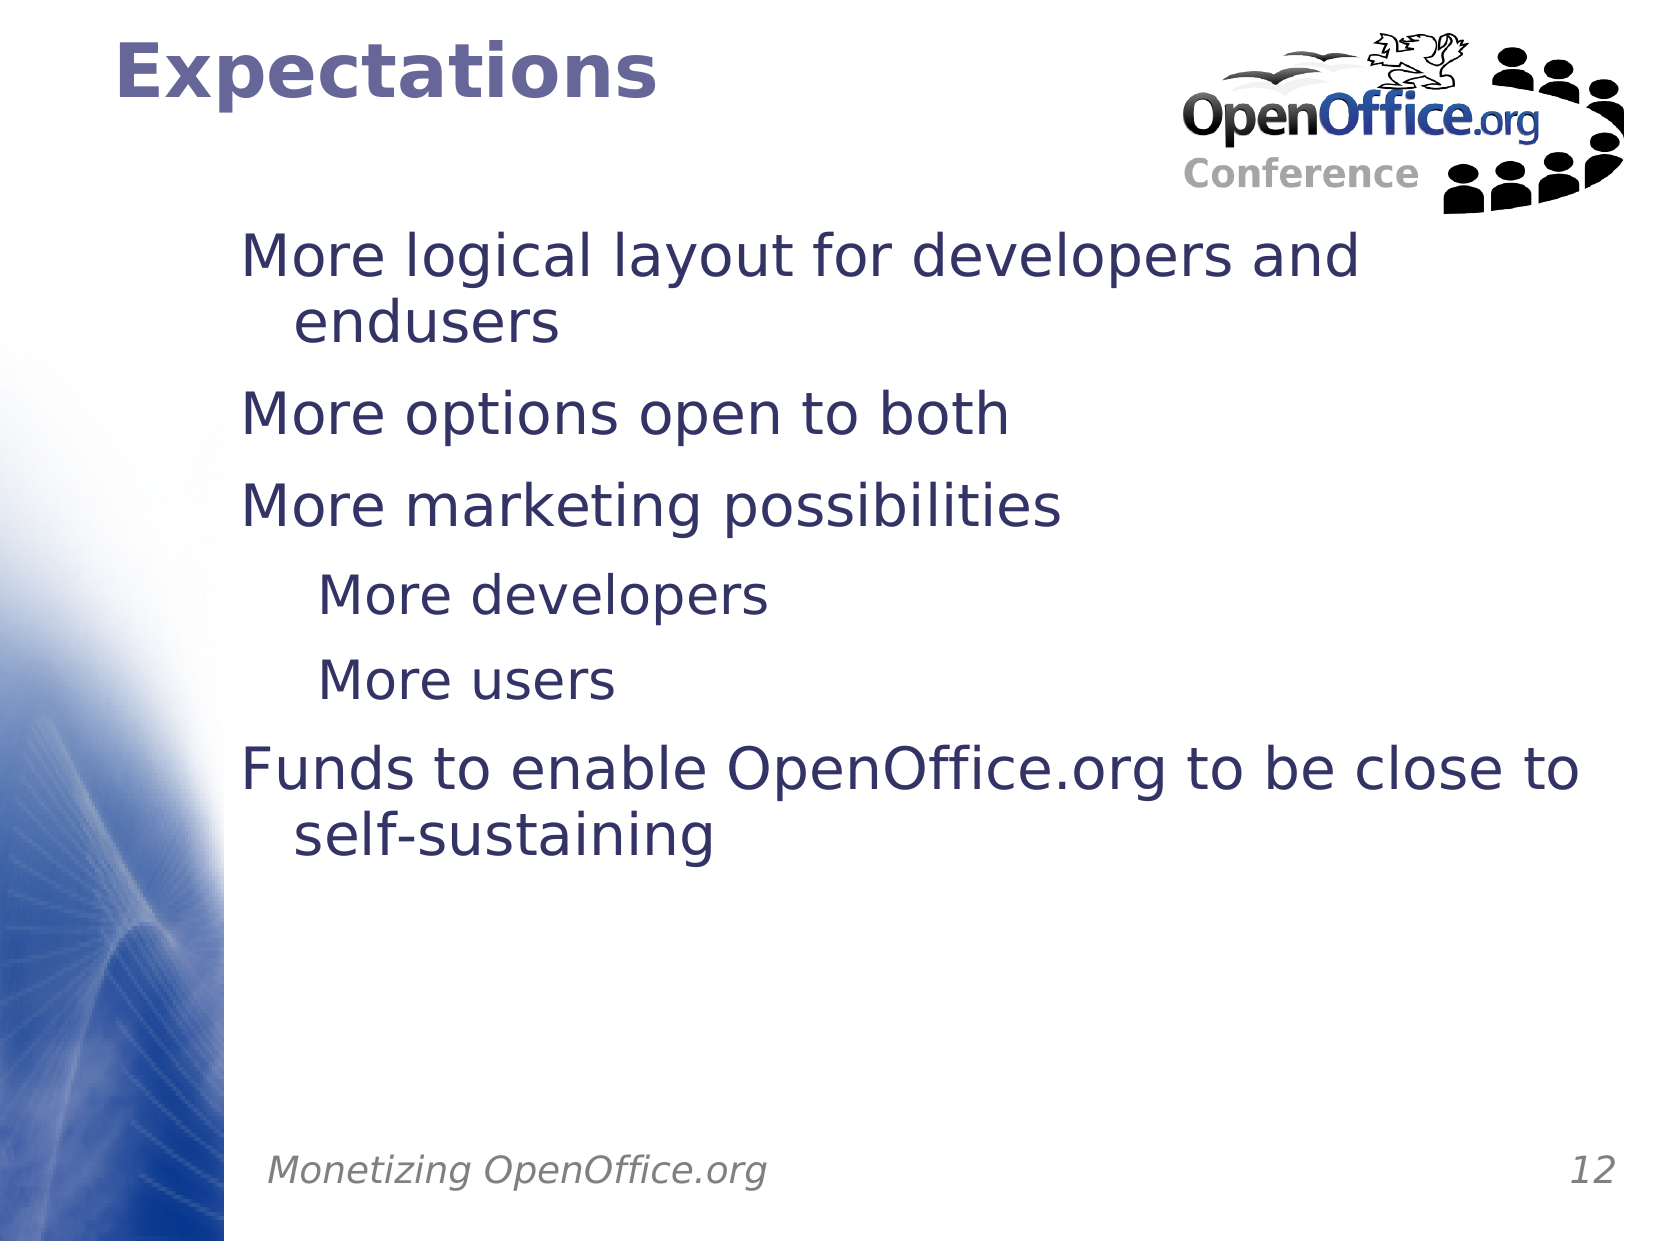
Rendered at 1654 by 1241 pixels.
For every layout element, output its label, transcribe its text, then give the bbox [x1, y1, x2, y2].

picture [0, 0, 224, 1241]
title Expectations [24, 0, 986, 160]
list More logical layout for developers and endusers More options open to both More marketing possibilities More developers More users Funds to enable OpenOffice.org to be close to self-sustaining [223, 223, 1618, 1133]
picture [1183, 33, 1624, 214]
